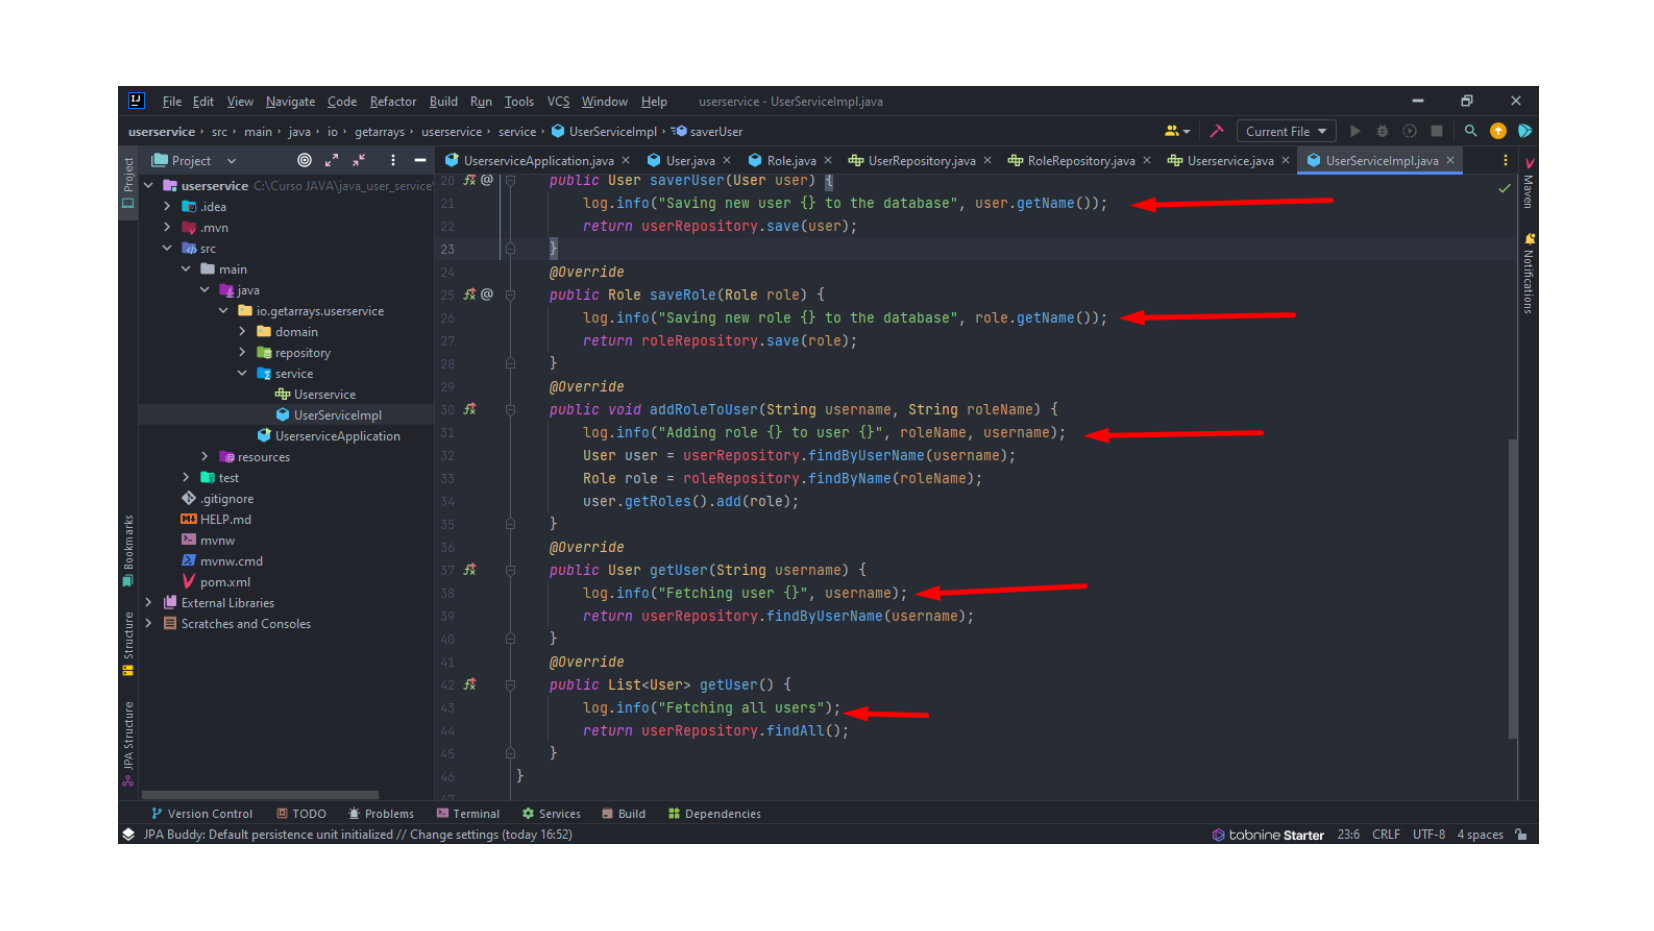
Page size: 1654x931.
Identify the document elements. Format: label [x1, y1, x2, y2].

picture [118, 86, 1539, 844]
